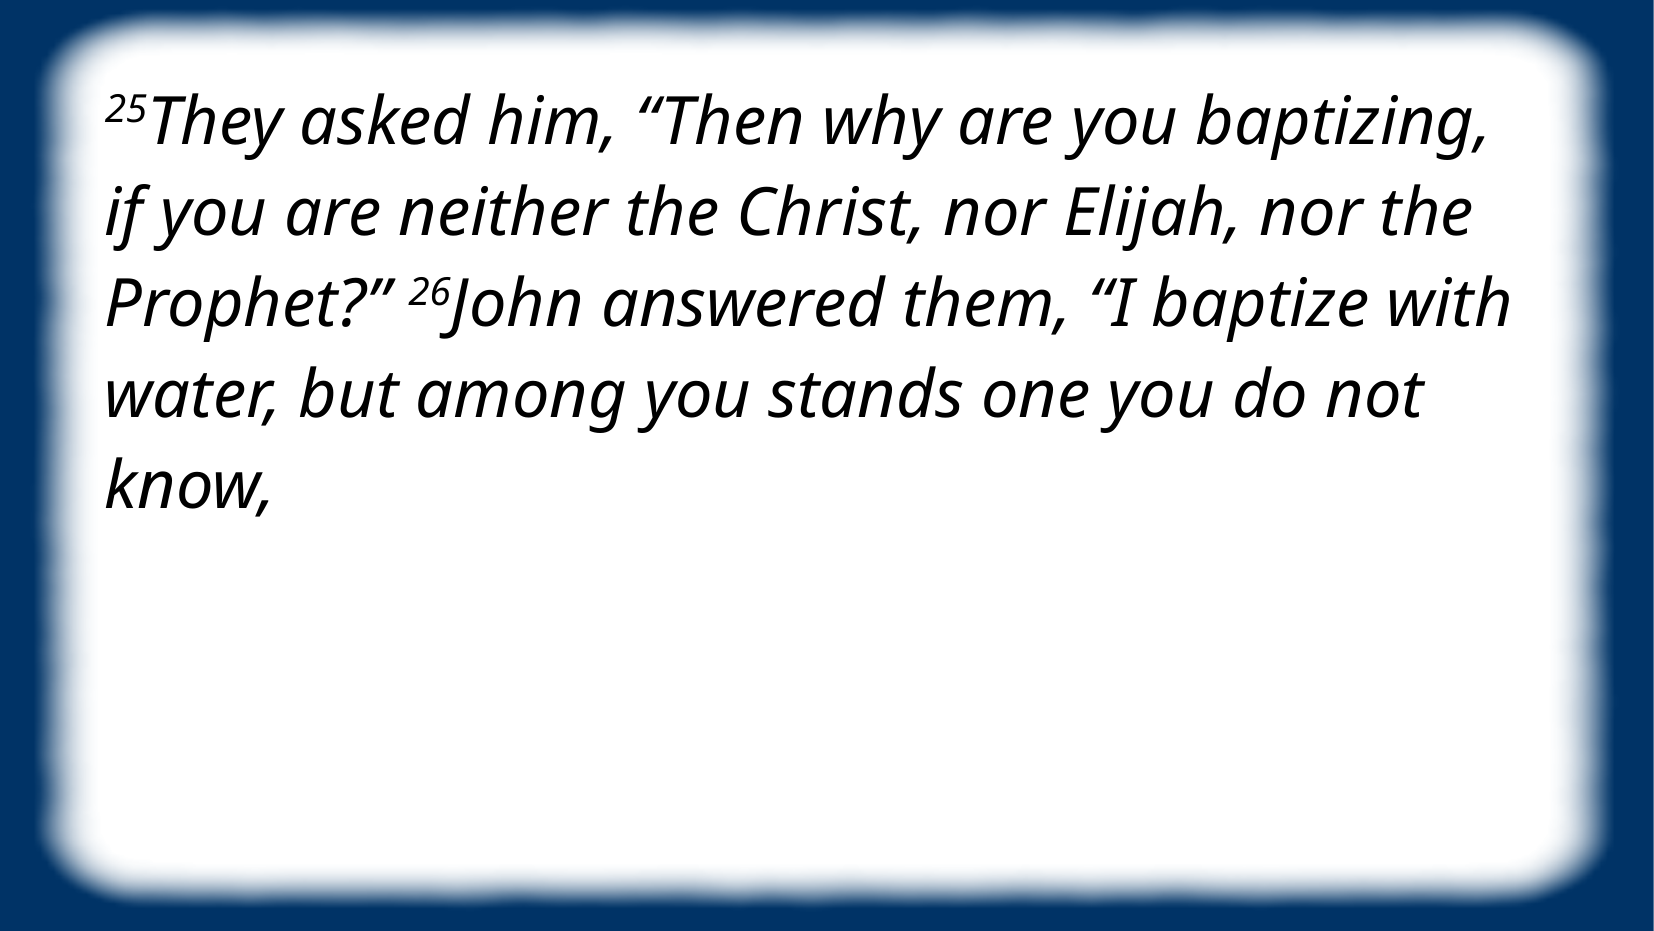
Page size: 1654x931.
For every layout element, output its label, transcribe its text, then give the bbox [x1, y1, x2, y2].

picture [0, 0, 1654, 931]
text_box 25They asked him, “Then why are you baptizing, if you are neither the Christ, nor Elijah, nor the Prophet?” 26John answered them, “I baptize with water, but among you stands one you do not know, [90, 66, 1561, 526]
